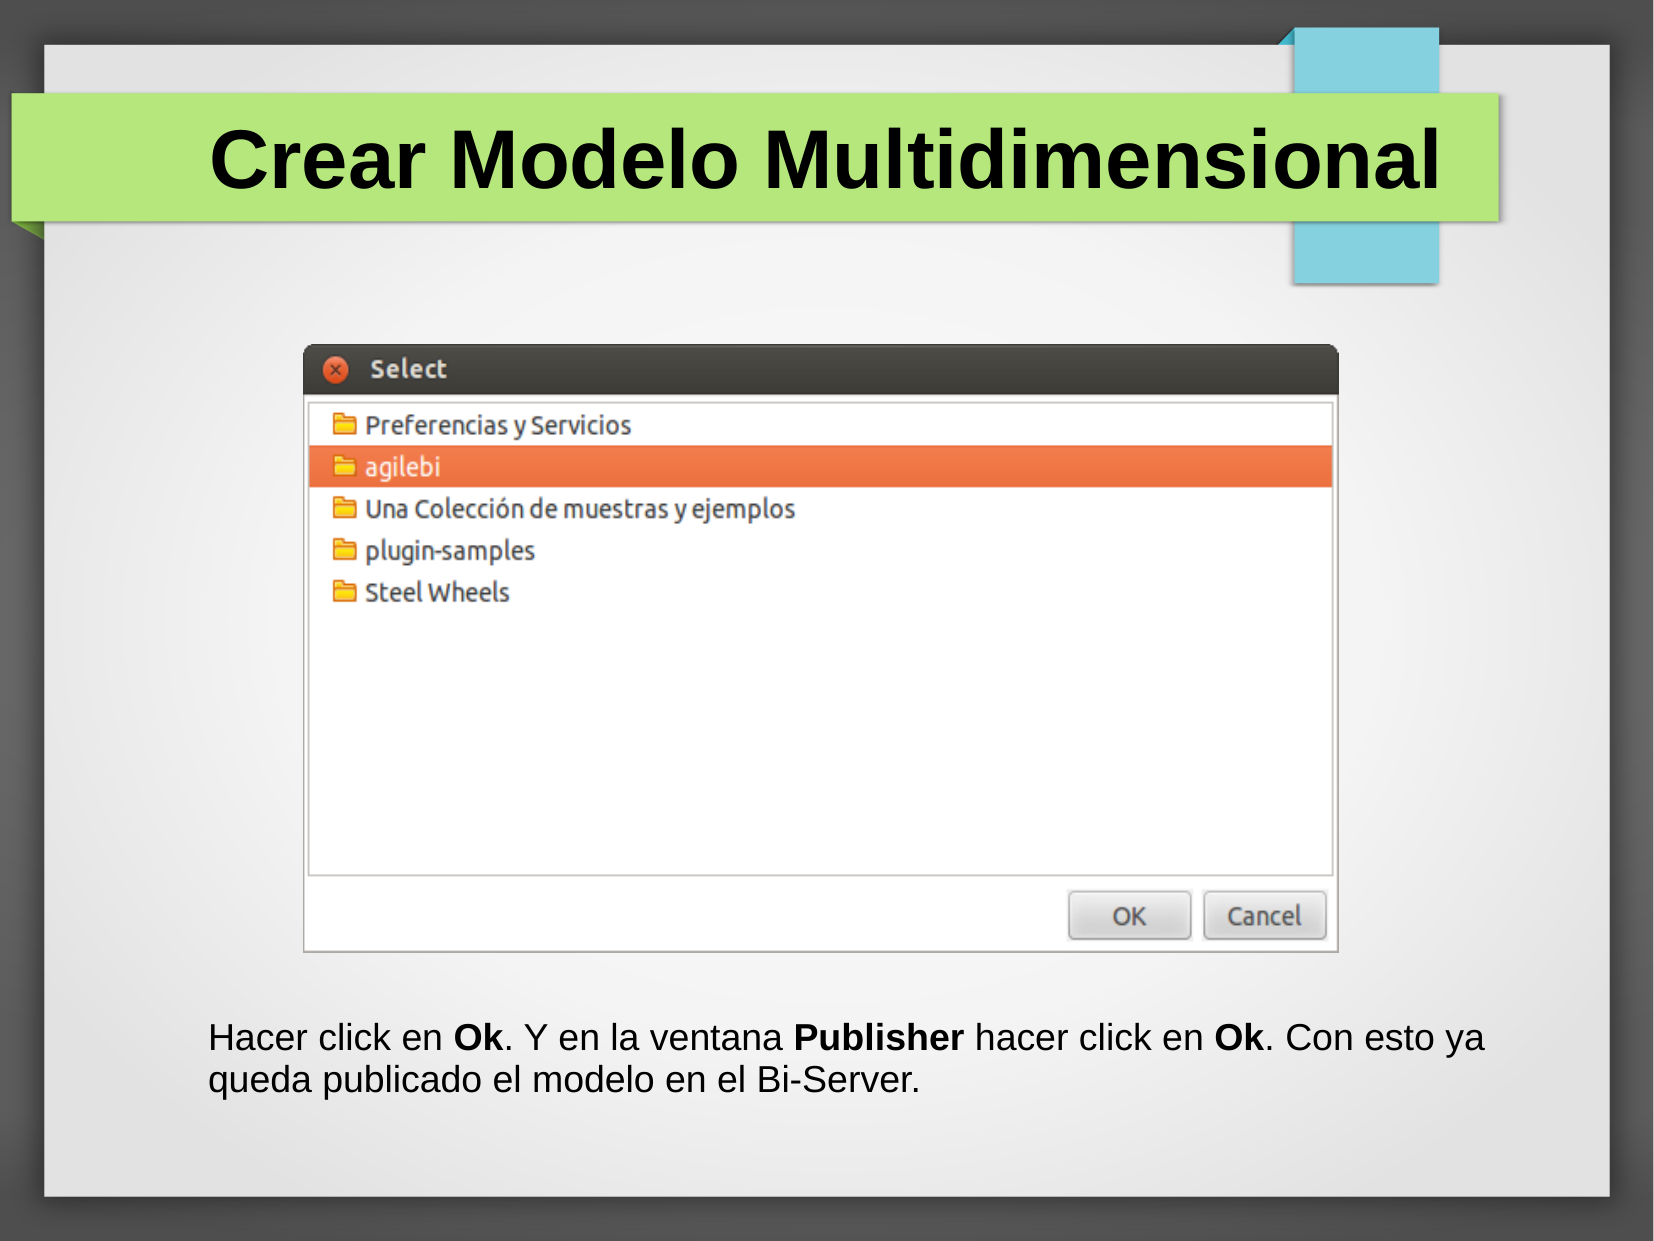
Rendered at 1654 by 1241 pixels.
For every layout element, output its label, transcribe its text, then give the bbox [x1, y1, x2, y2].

picture [0, 0, 1654, 1241]
title Crear Modelo Multidimensional [70, 106, 1583, 213]
text_box Hacer click en Ok. Y en la ventana Publisher hacer click en Ok. Con esto ya queda publicado el modelo en el Bi-Server. [193, 1009, 1511, 1108]
